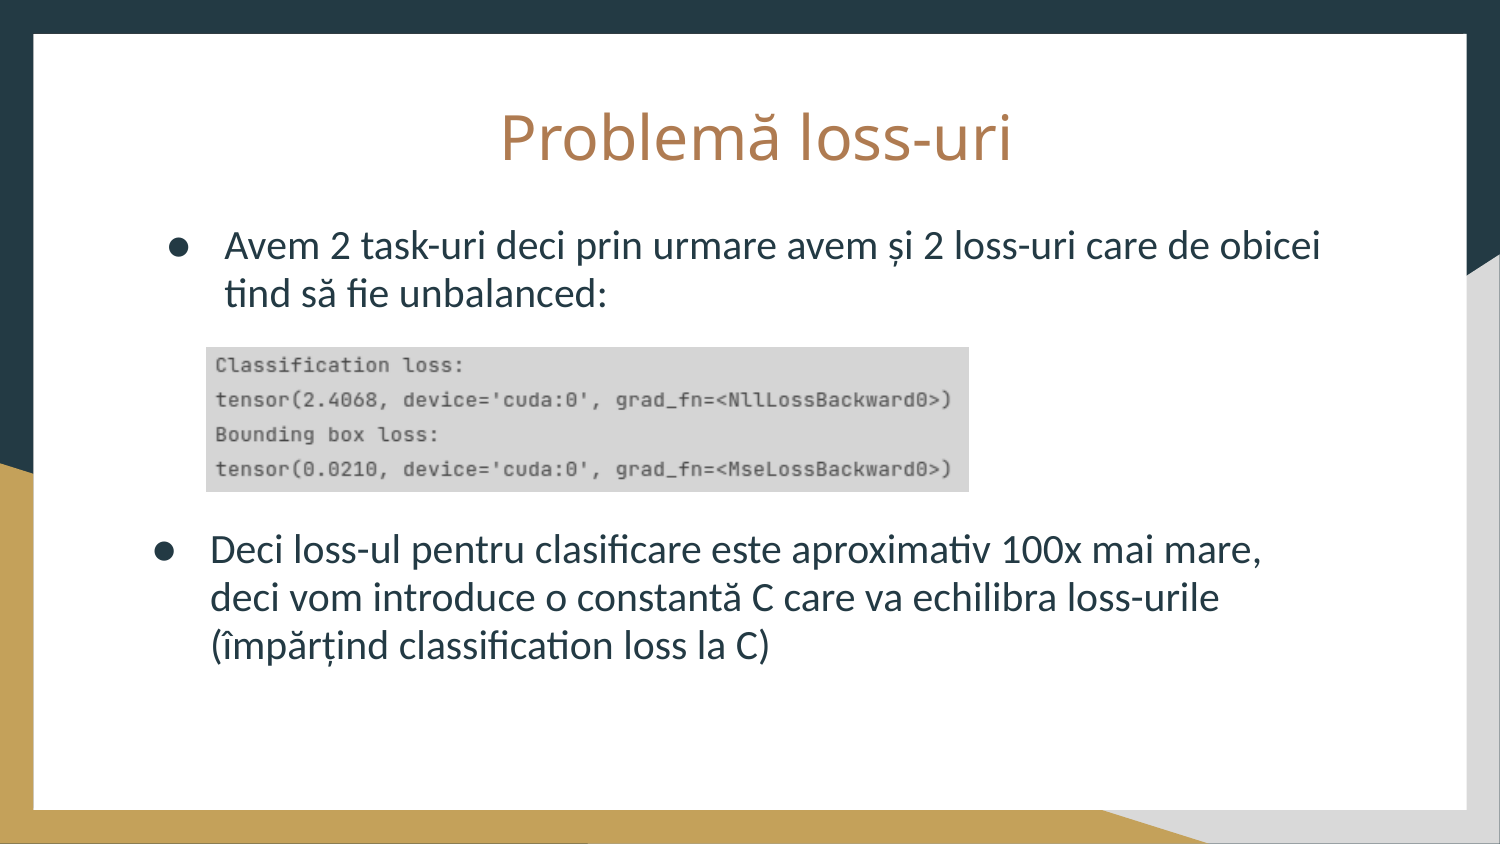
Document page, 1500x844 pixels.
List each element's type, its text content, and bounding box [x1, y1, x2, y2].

list Deci loss-ul pentru clasificare este aproximativ 100x mai mare, deci vom introduce o constantă C care va echilibra loss-urile (împărțind classification loss la C) [120, 510, 1352, 737]
title Problemă loss-uri [141, 78, 1373, 205]
list Avem 2 task-uri deci prin urmare avem și 2 loss-uri care de obicei tind să fie unbalanced: [134, 206, 1366, 348]
picture [206, 347, 969, 492]
